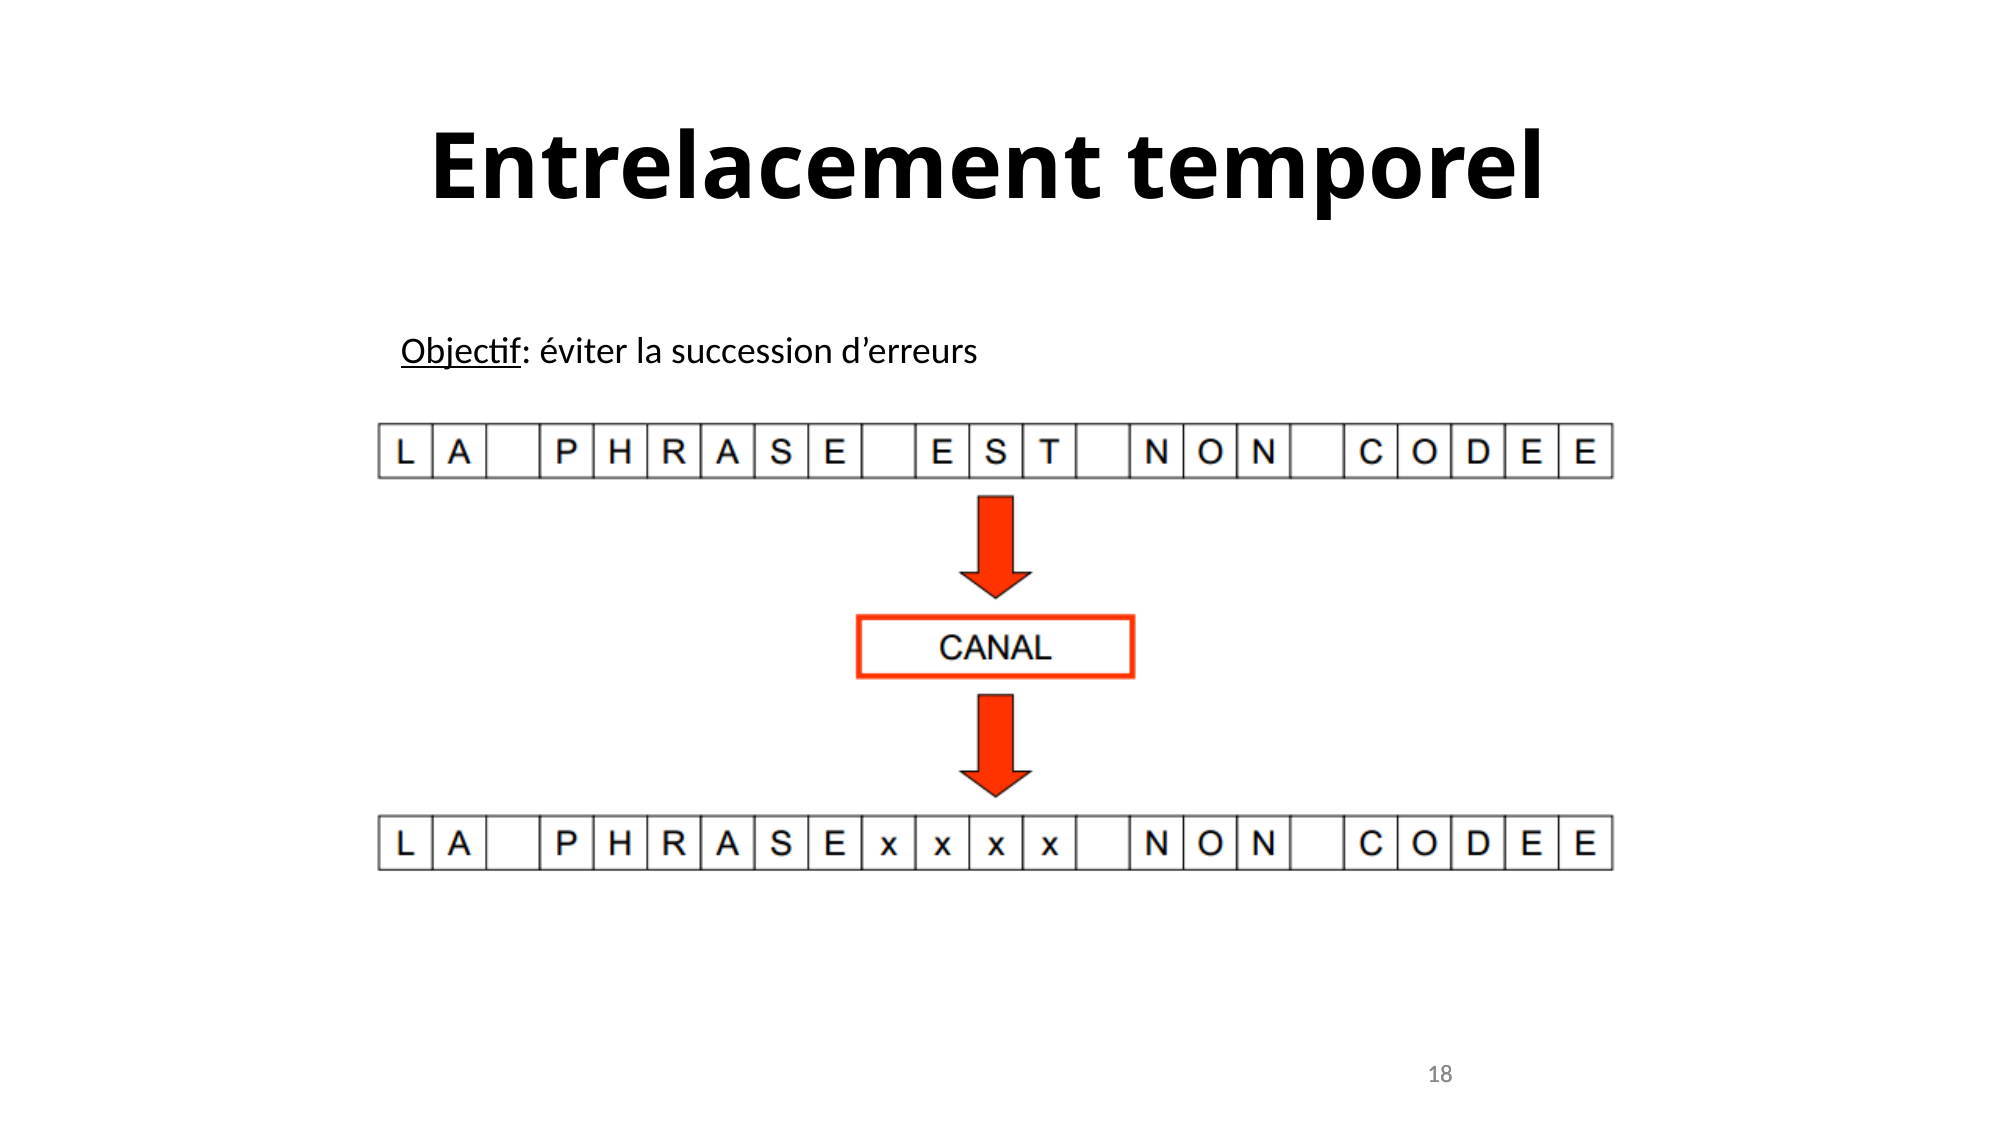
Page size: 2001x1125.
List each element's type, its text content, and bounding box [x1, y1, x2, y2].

title Entrelacement temporel [137, 59, 1863, 278]
picture [359, 348, 1641, 965]
text_box [1412, 1042, 1863, 1103]
text_box Objectif: éviter la succession d’erreurs [385, 318, 1000, 379]
